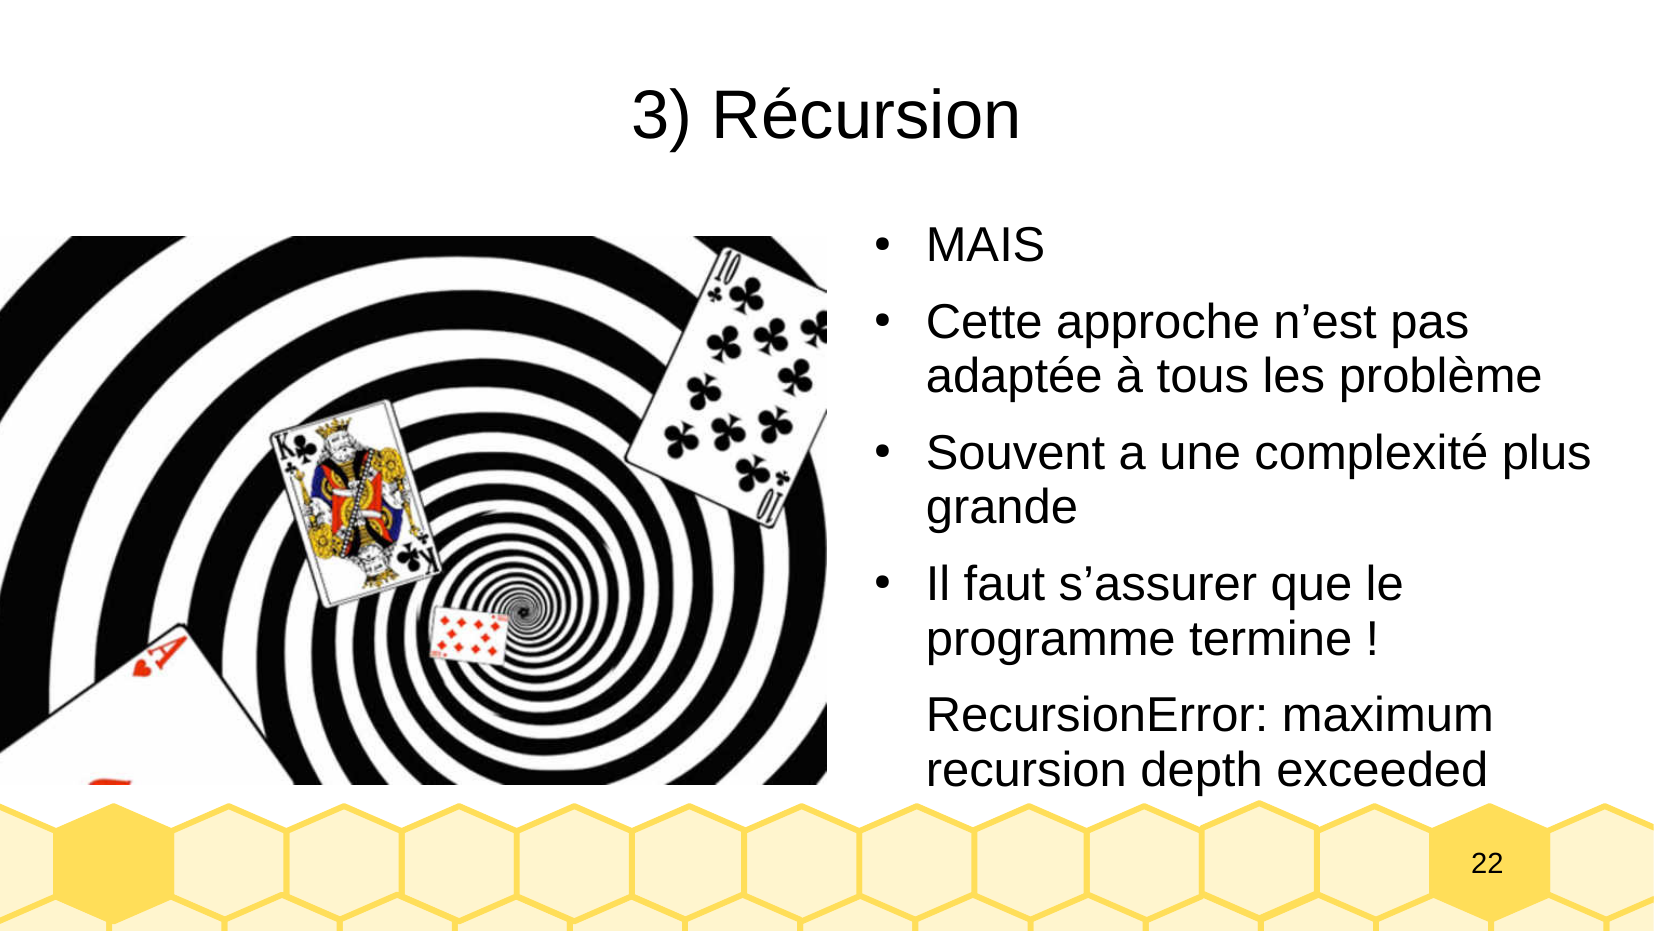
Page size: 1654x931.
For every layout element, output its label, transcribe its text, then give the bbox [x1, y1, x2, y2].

list MAIS Cette approche n’est pas adaptée à tous les problème Souvent a une complexité plus grande Il faut s’assurer que le programme termine ! RecursionError: maximum recursion depth exceeded [856, 217, 1595, 798]
title 3) Récursion [82, 37, 1571, 193]
picture [0, 236, 827, 785]
